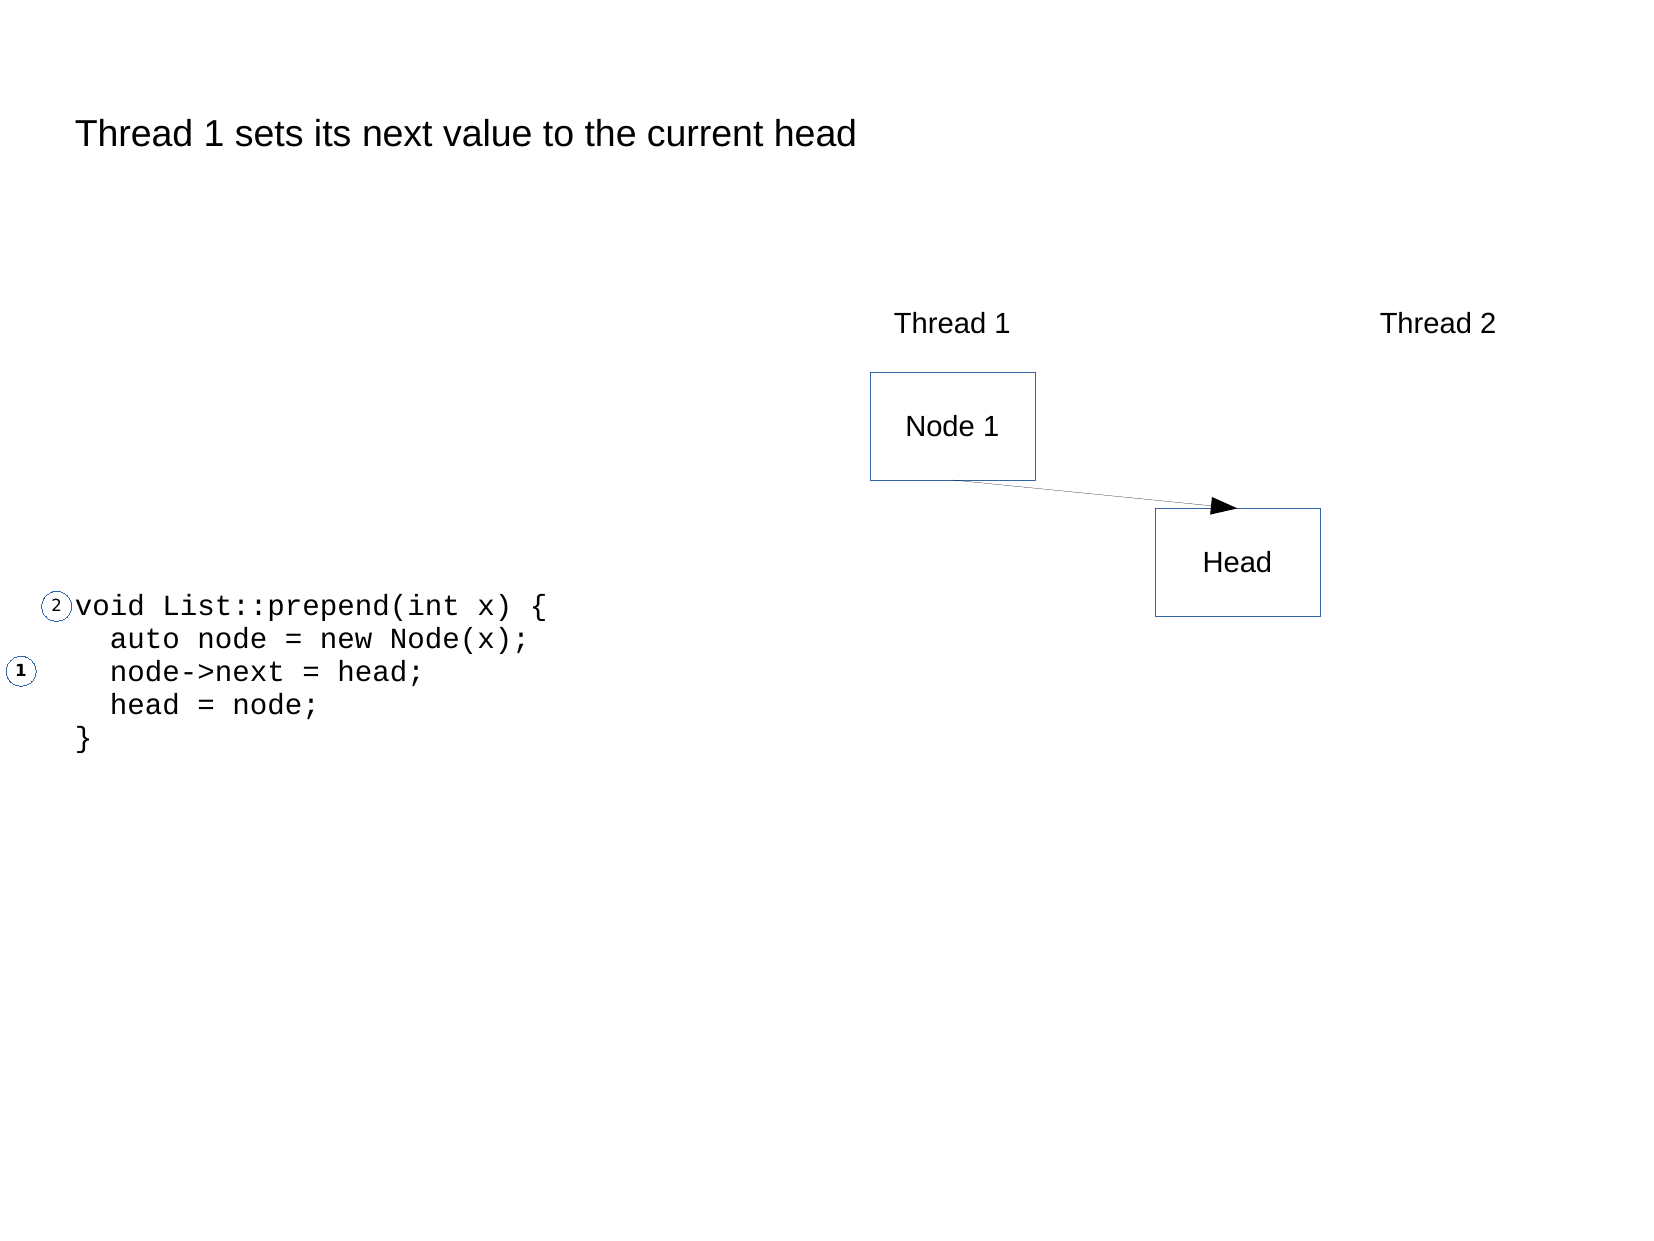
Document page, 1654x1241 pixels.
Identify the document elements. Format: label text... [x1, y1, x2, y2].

text_box Thread 2 [1365, 300, 1512, 348]
text_box Head [1155, 508, 1321, 617]
text_box 1 [6, 656, 37, 687]
text_box Node 1 [870, 372, 1036, 481]
text_box 2 [41, 591, 72, 622]
text_box Thread 1 sets its next value to the current head [60, 104, 873, 162]
text_box Thread 1 [879, 300, 1026, 348]
text_box void List::prepend(int x) { auto node = new Node(x); node->next = head; head = node; } [60, 583, 563, 797]
